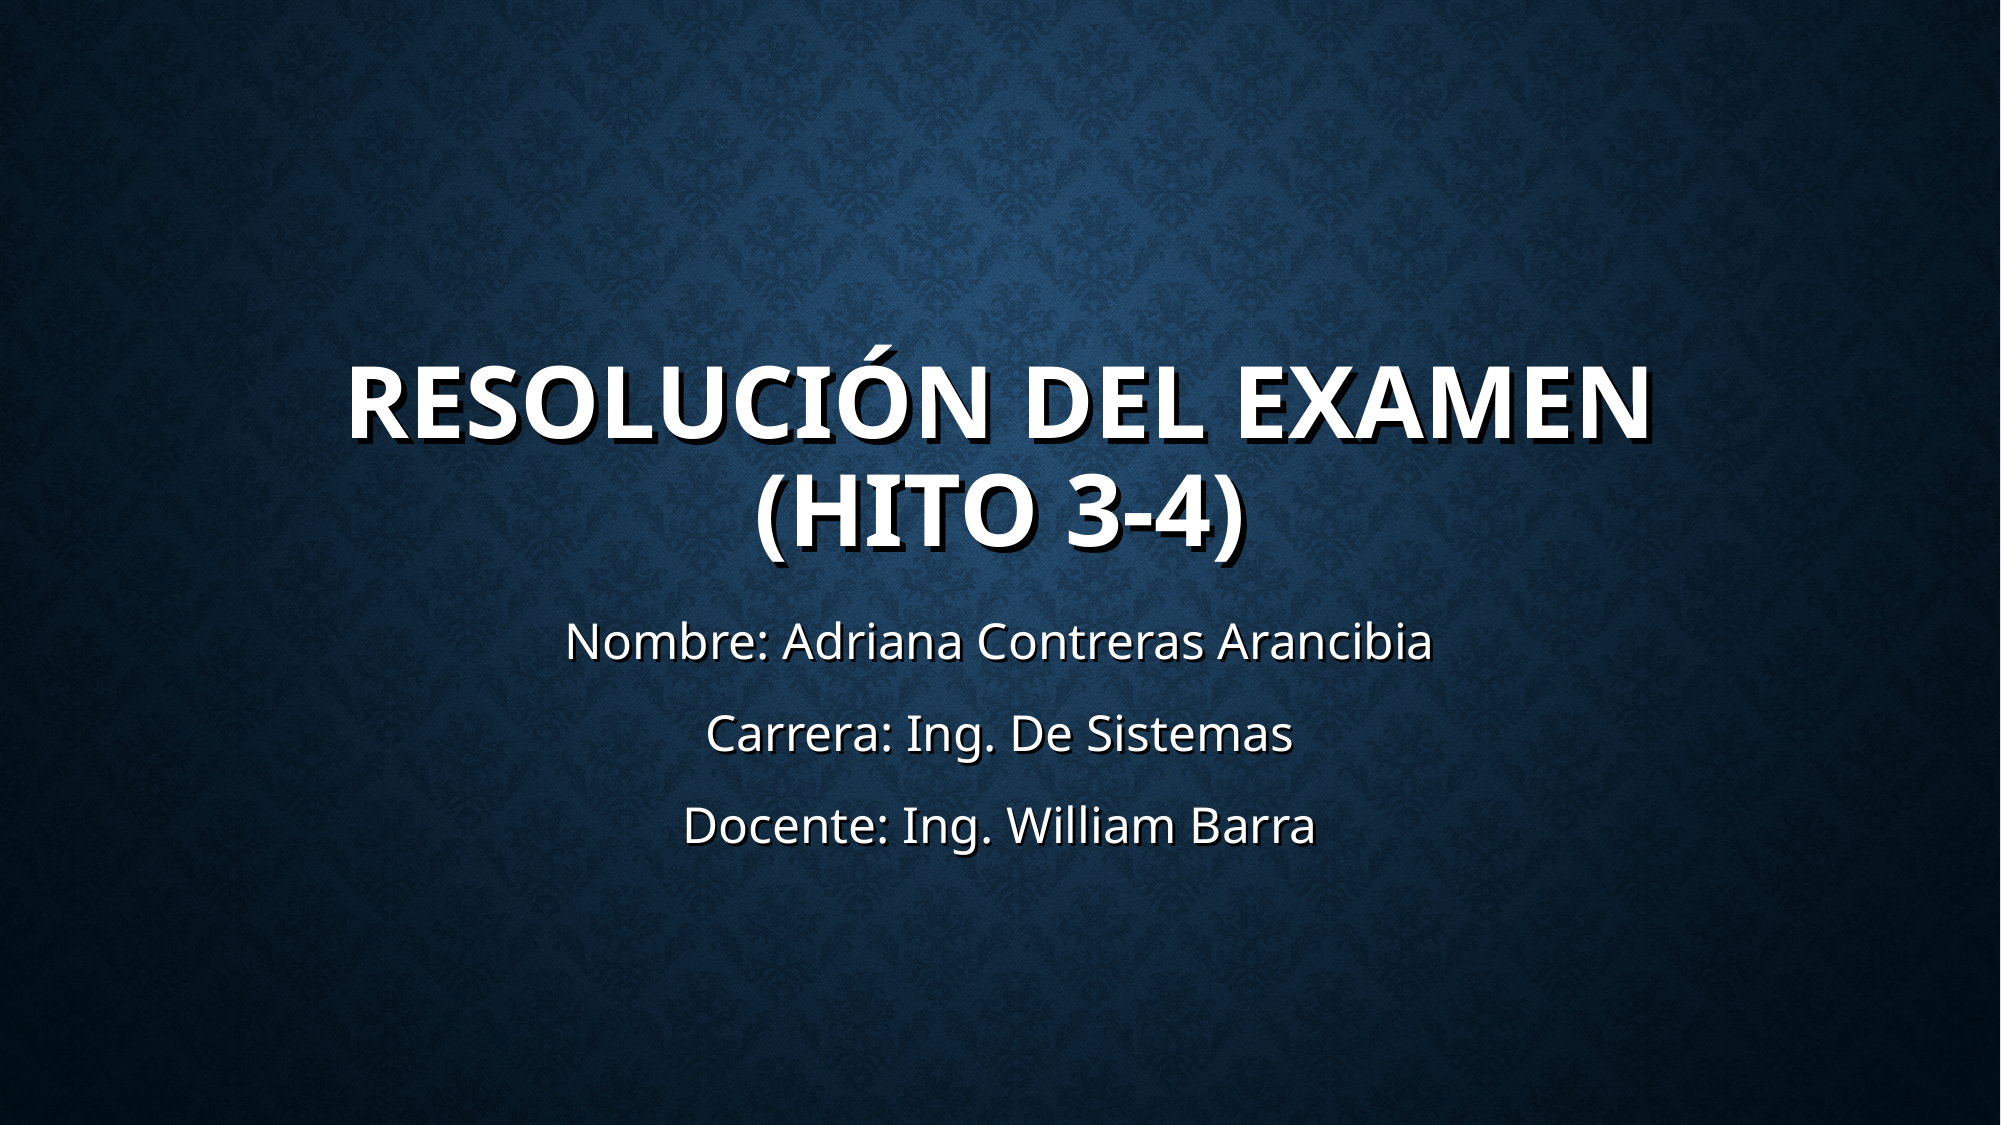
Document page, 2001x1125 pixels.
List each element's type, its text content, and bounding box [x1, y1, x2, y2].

title Resolución del examen (hito 3-4) [261, 184, 1739, 576]
subtitle Nombre: Adriana Contreras Arancibia Carrera: Ing. De Sistemas Docente: Ing. William Barra [261, 590, 1739, 863]
